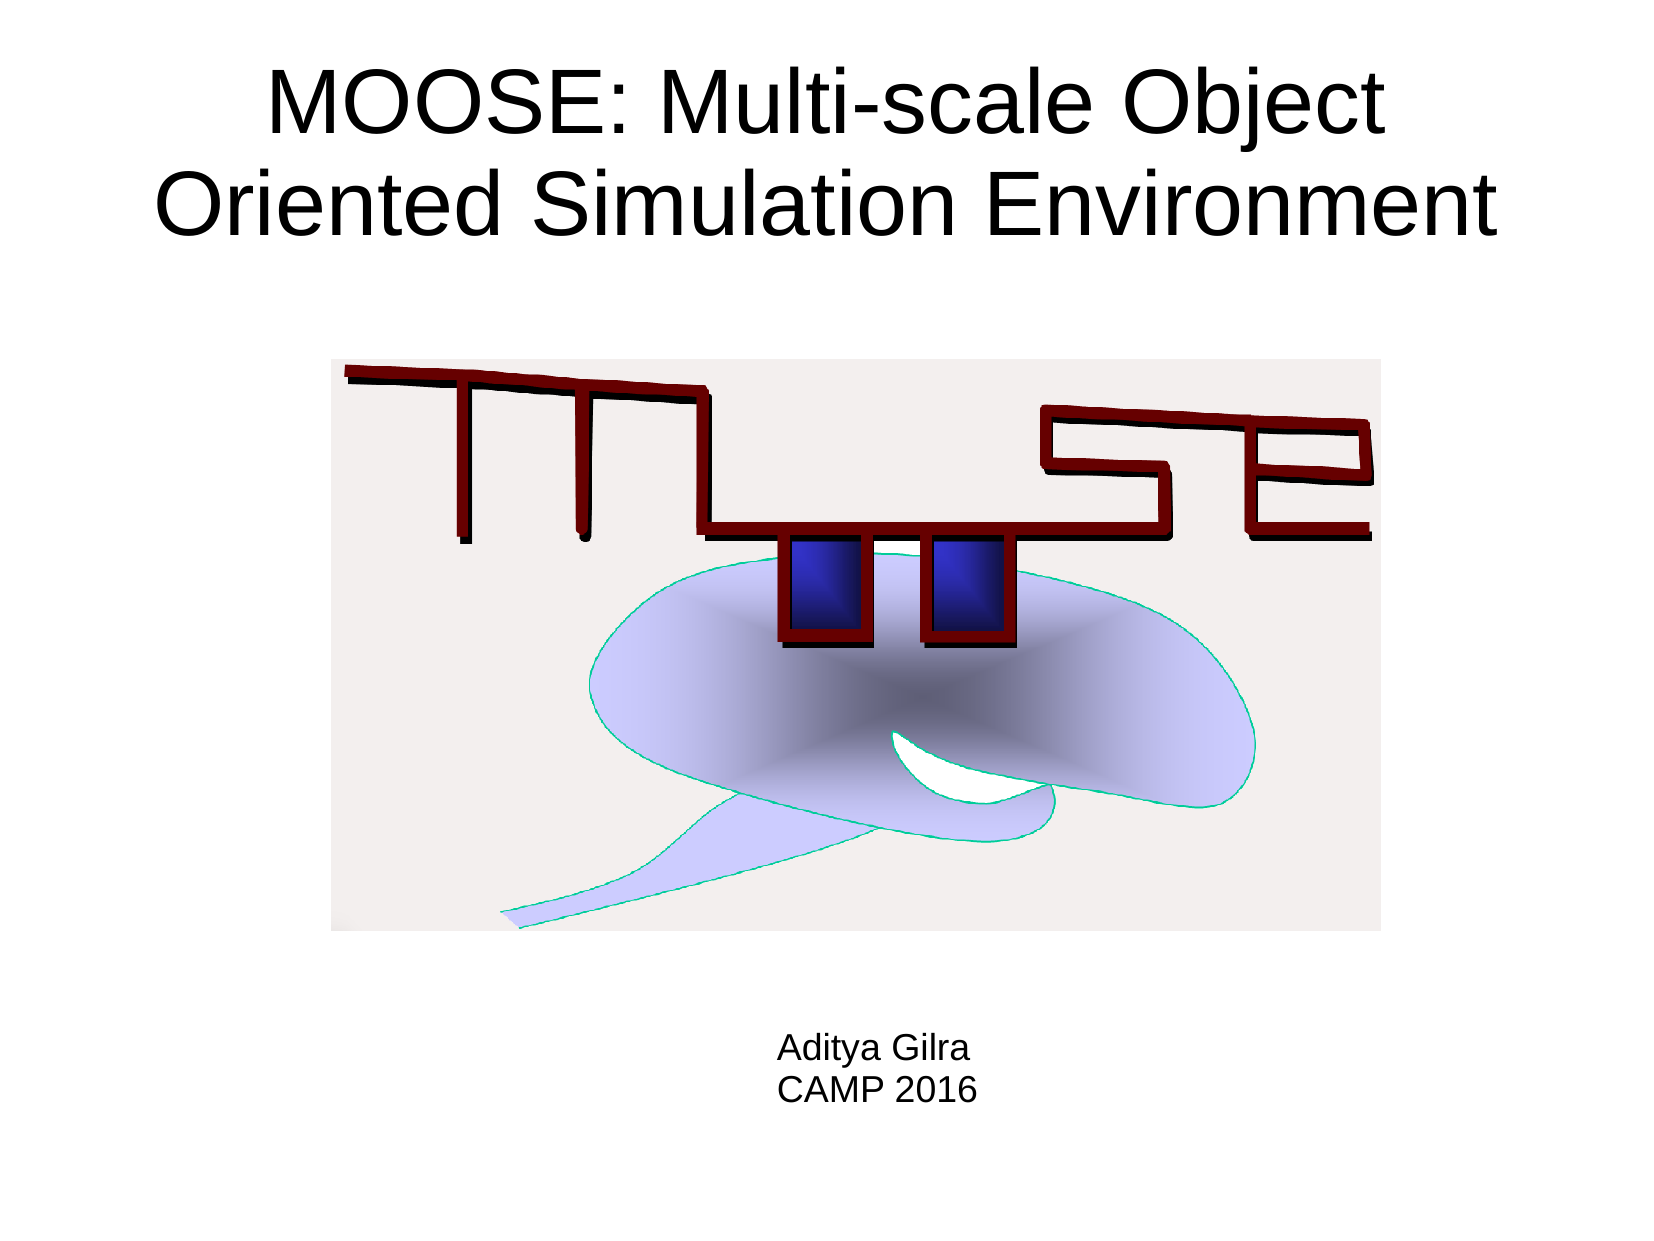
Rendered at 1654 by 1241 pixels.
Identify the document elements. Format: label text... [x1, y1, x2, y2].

picture [331, 359, 1381, 931]
text_box Aditya Gilra CAMP 2016 [762, 1019, 993, 1119]
title MOOSE: Multi-scale Object Oriented Simulation Environment [82, 49, 1571, 257]
